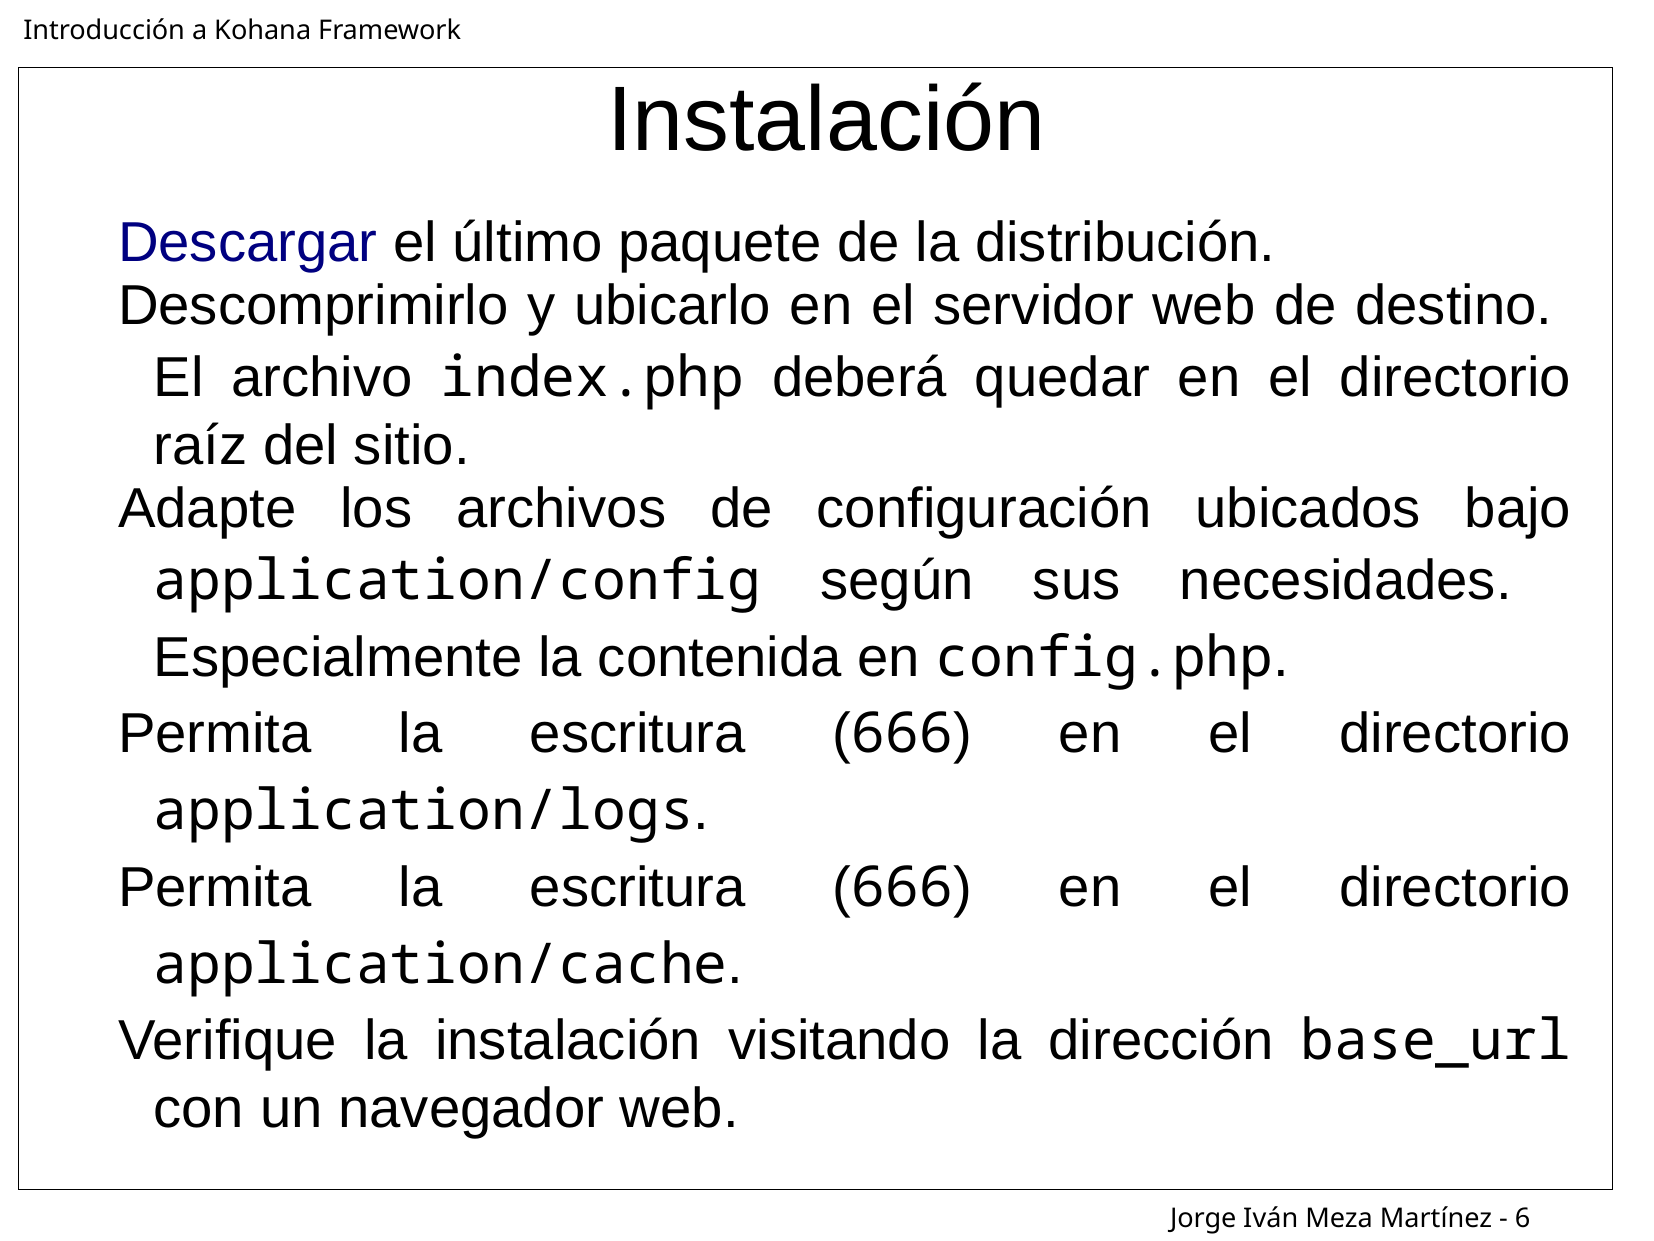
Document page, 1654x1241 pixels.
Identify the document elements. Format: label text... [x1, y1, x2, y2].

subtitle Descargar el último paquete de la distribución. Descomprimirlo y ubicarlo en el servidor web de destino. El archivo index.php deberá quedar en el directorio raíz del sitio. Adapte los archivos de configuración ubicados bajo application/config según sus necesidades. Especialmente la contenida en config.php. Permita la escritura (666) en el directorio application/logs. Permita la escritura (666) en el directorio application/cache. Verifique la instalación visitando la dirección base_url con un navegador web. [82, 187, 1571, 1163]
title Instalación [82, 49, 1571, 187]
